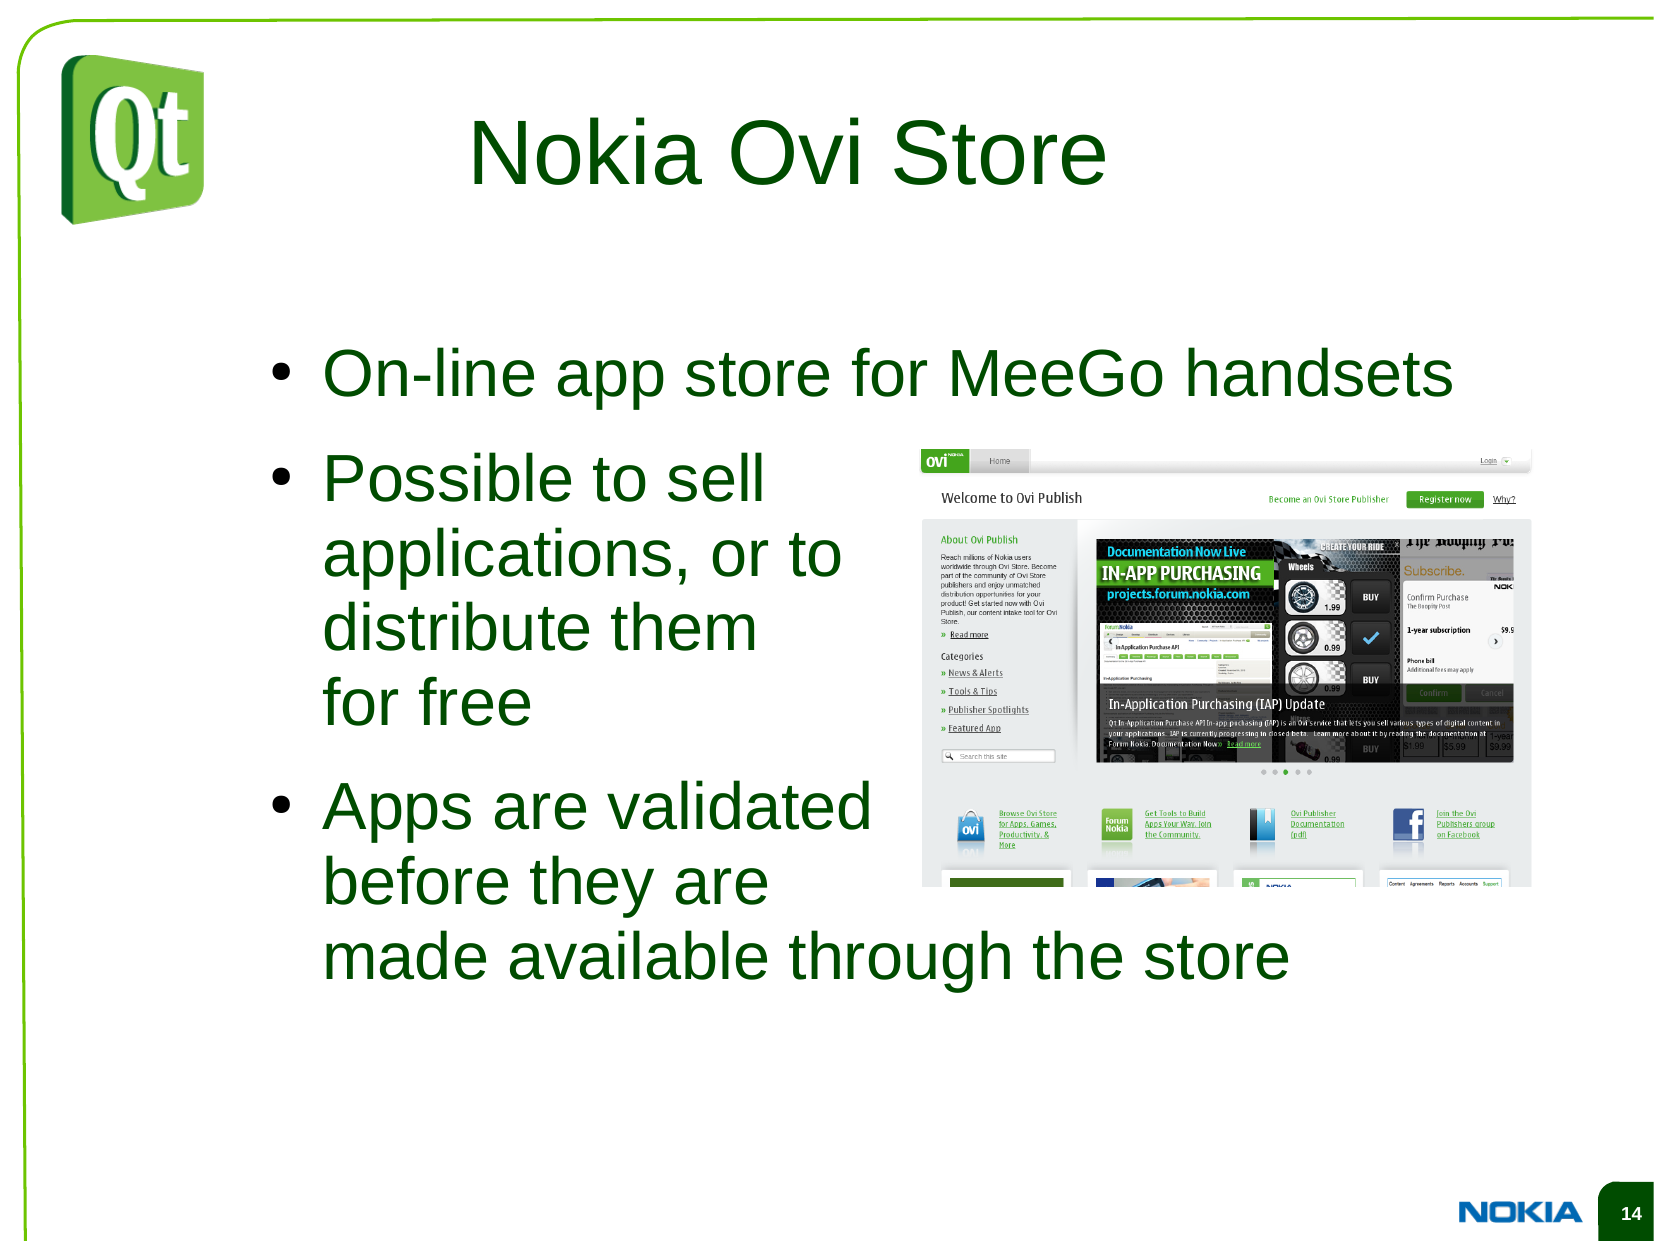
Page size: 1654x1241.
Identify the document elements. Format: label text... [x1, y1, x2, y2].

title Nokia Ovi Store [251, 56, 1327, 250]
picture [1459, 1201, 1583, 1223]
list On-line app store for MeeGo handsets Possible to sell applications, or to distribute them for free Apps are validated before they are made available through the store [251, 336, 1571, 1141]
picture [61, 55, 204, 225]
picture [880, 449, 1580, 887]
